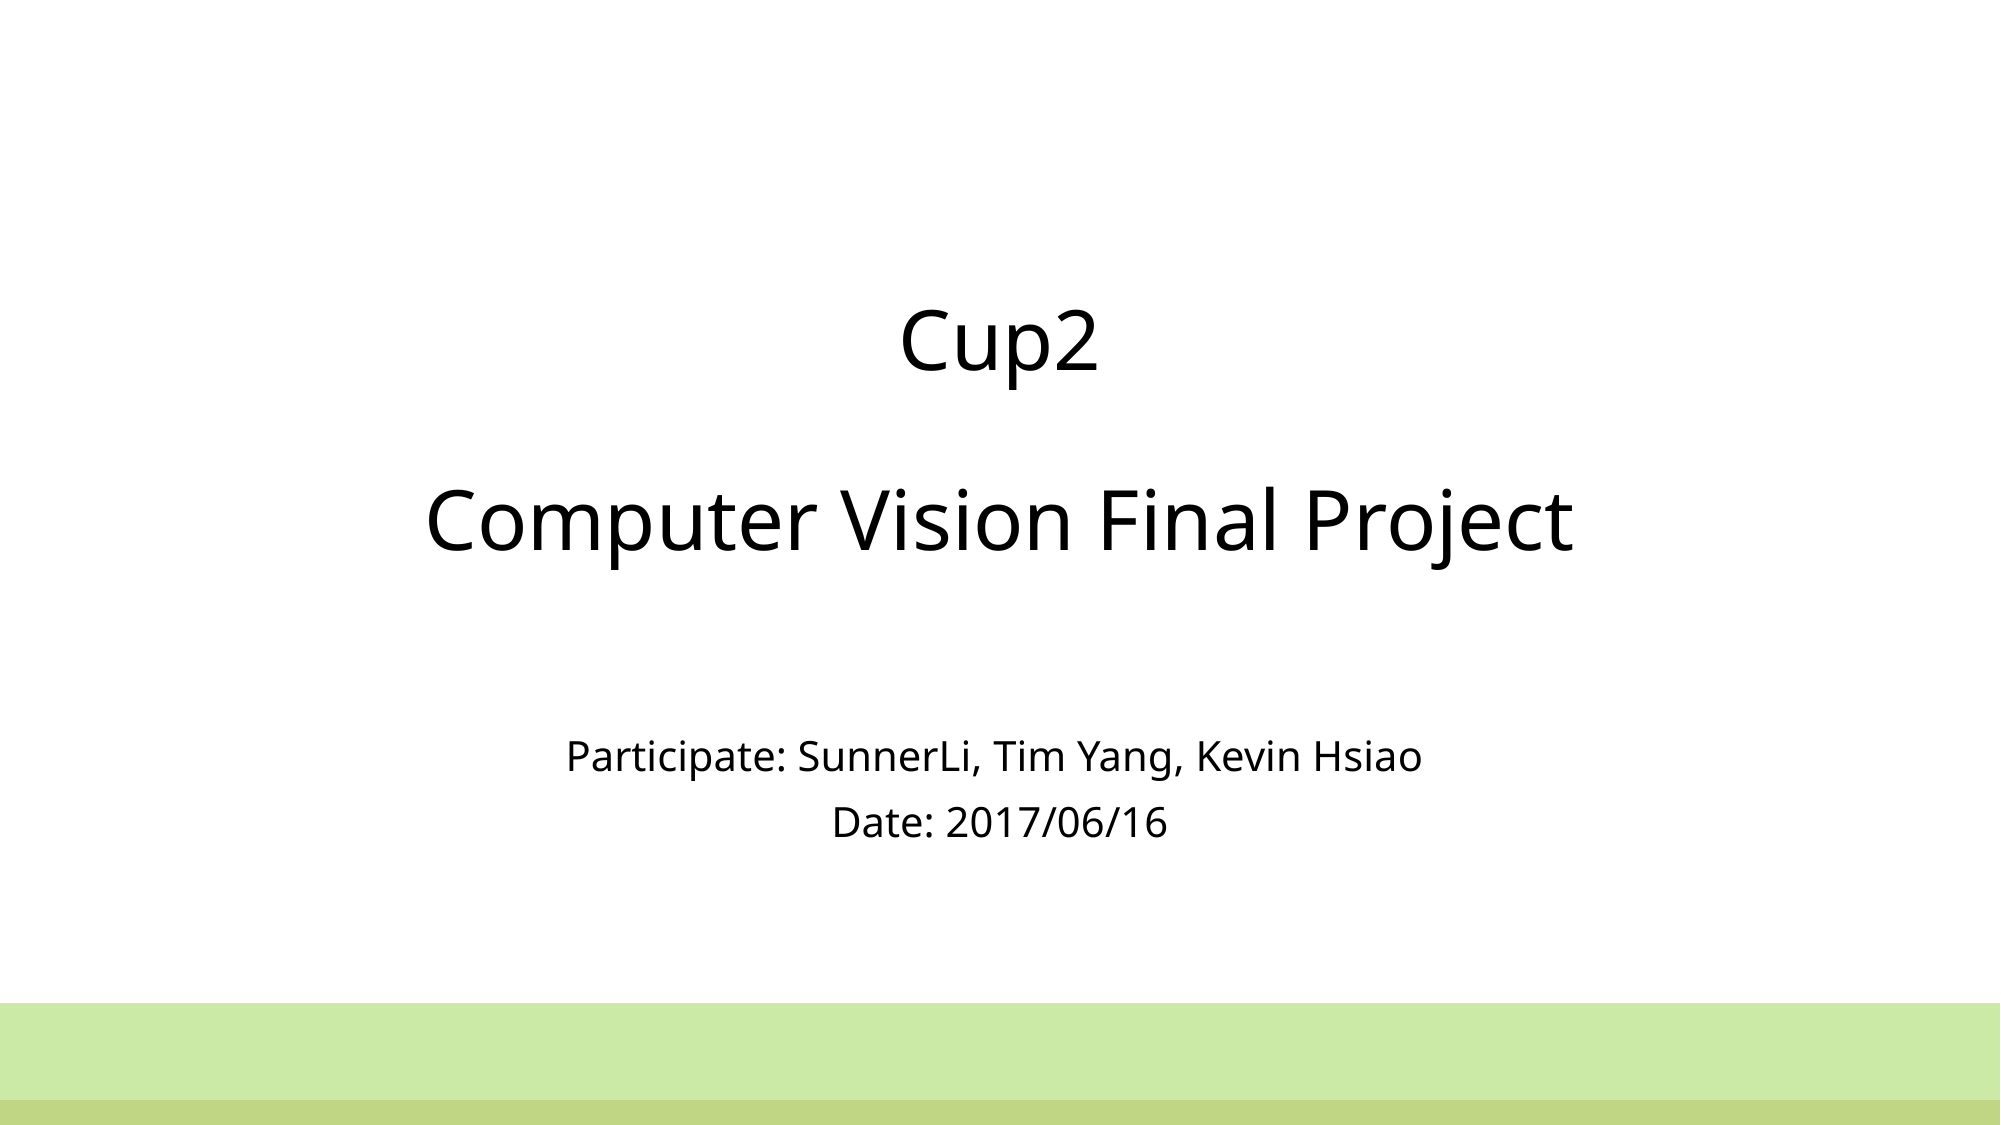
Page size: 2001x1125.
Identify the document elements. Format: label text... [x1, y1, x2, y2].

title Cup2 Computer Vision Final Project [249, 184, 1750, 576]
text_box [0, 1003, 2000, 1125]
subtitle Participate: SunnerLi, Tim Yang, Kevin Hsiao Date: 2017/06/16 [249, 590, 1750, 863]
